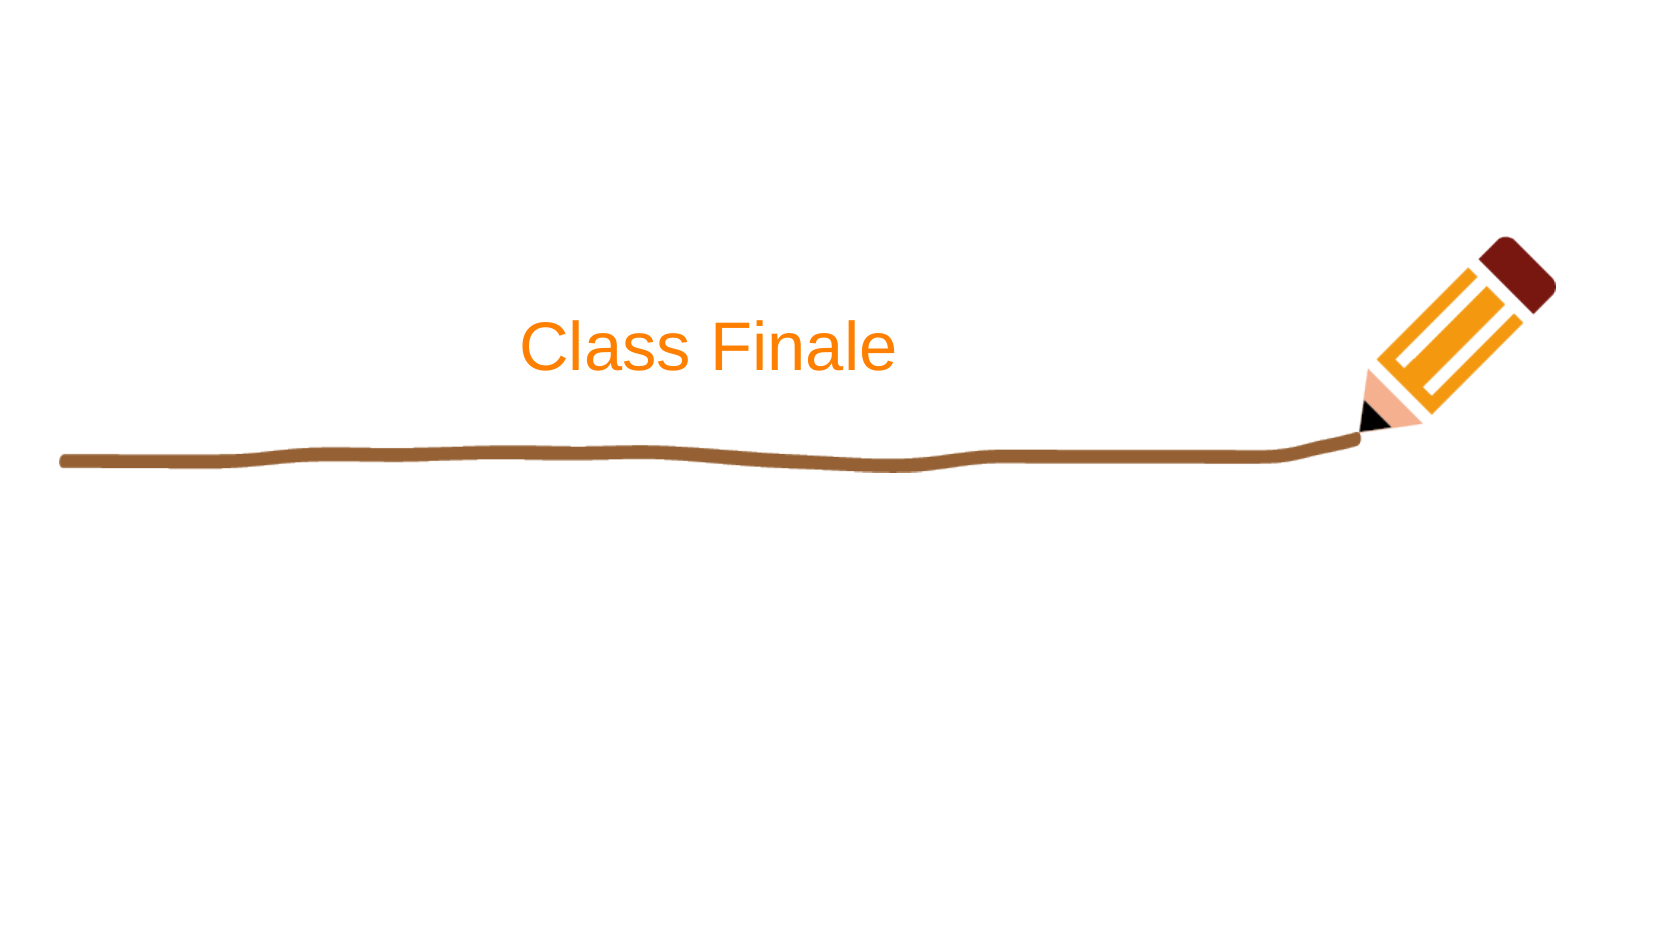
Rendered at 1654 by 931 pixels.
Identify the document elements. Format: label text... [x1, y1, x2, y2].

title Class Finale [88, 265, 1329, 429]
picture [59, 236, 1556, 473]
